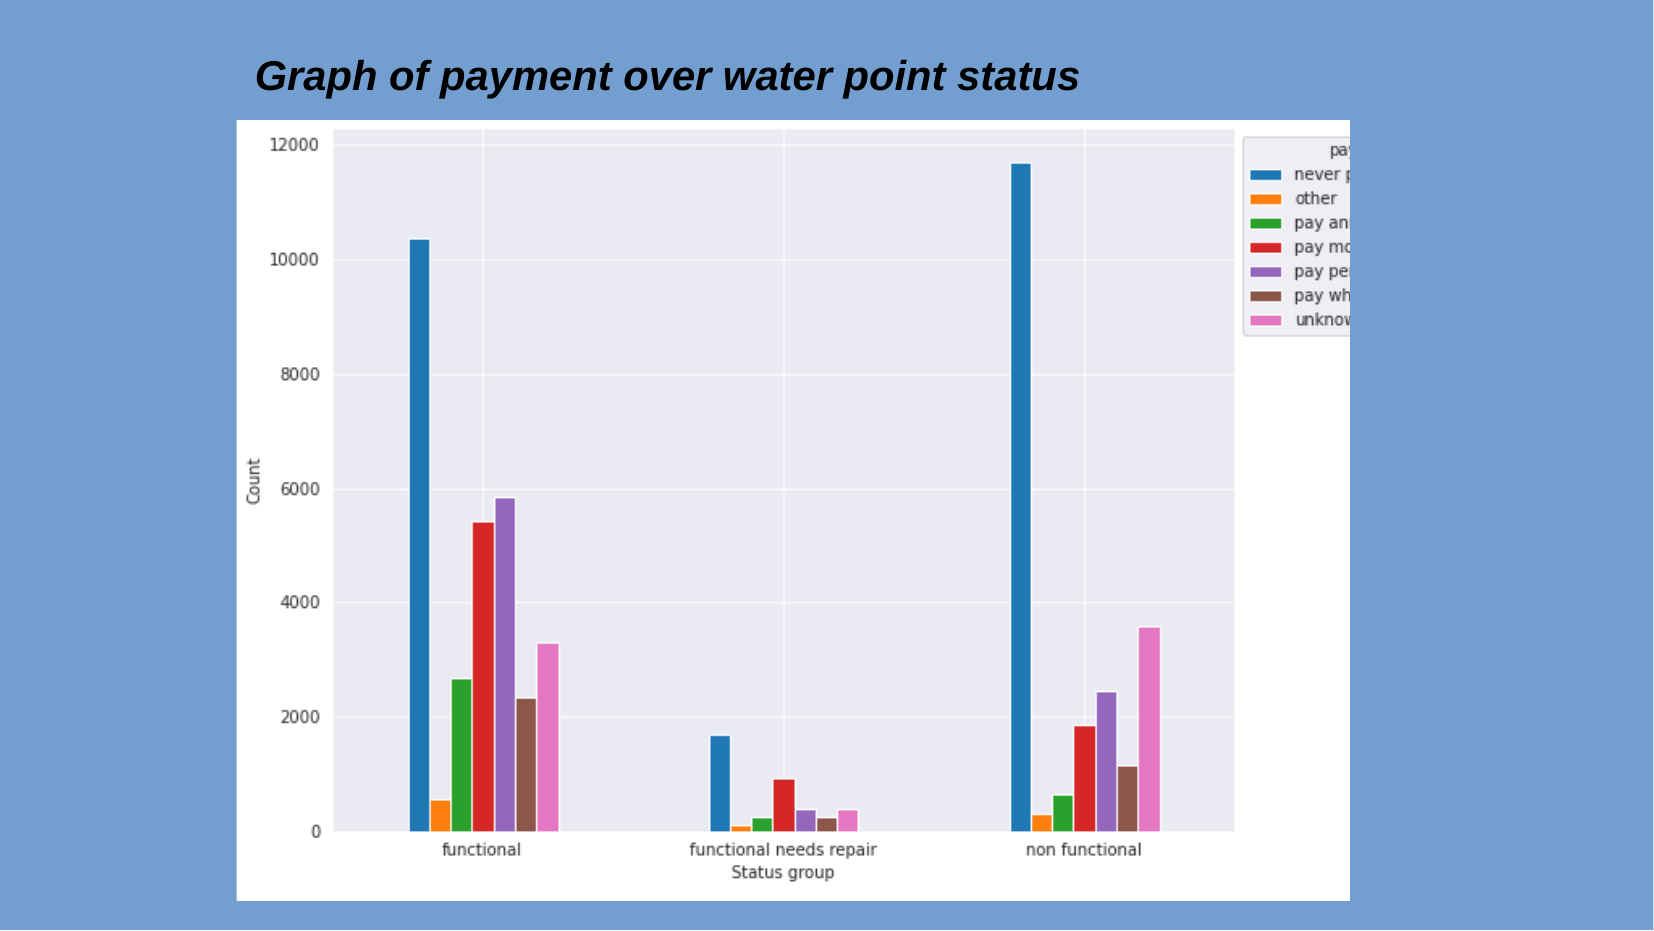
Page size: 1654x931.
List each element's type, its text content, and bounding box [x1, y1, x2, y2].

picture [236, 120, 1351, 901]
text_box Graph of payment over water point status [240, 45, 1321, 107]
